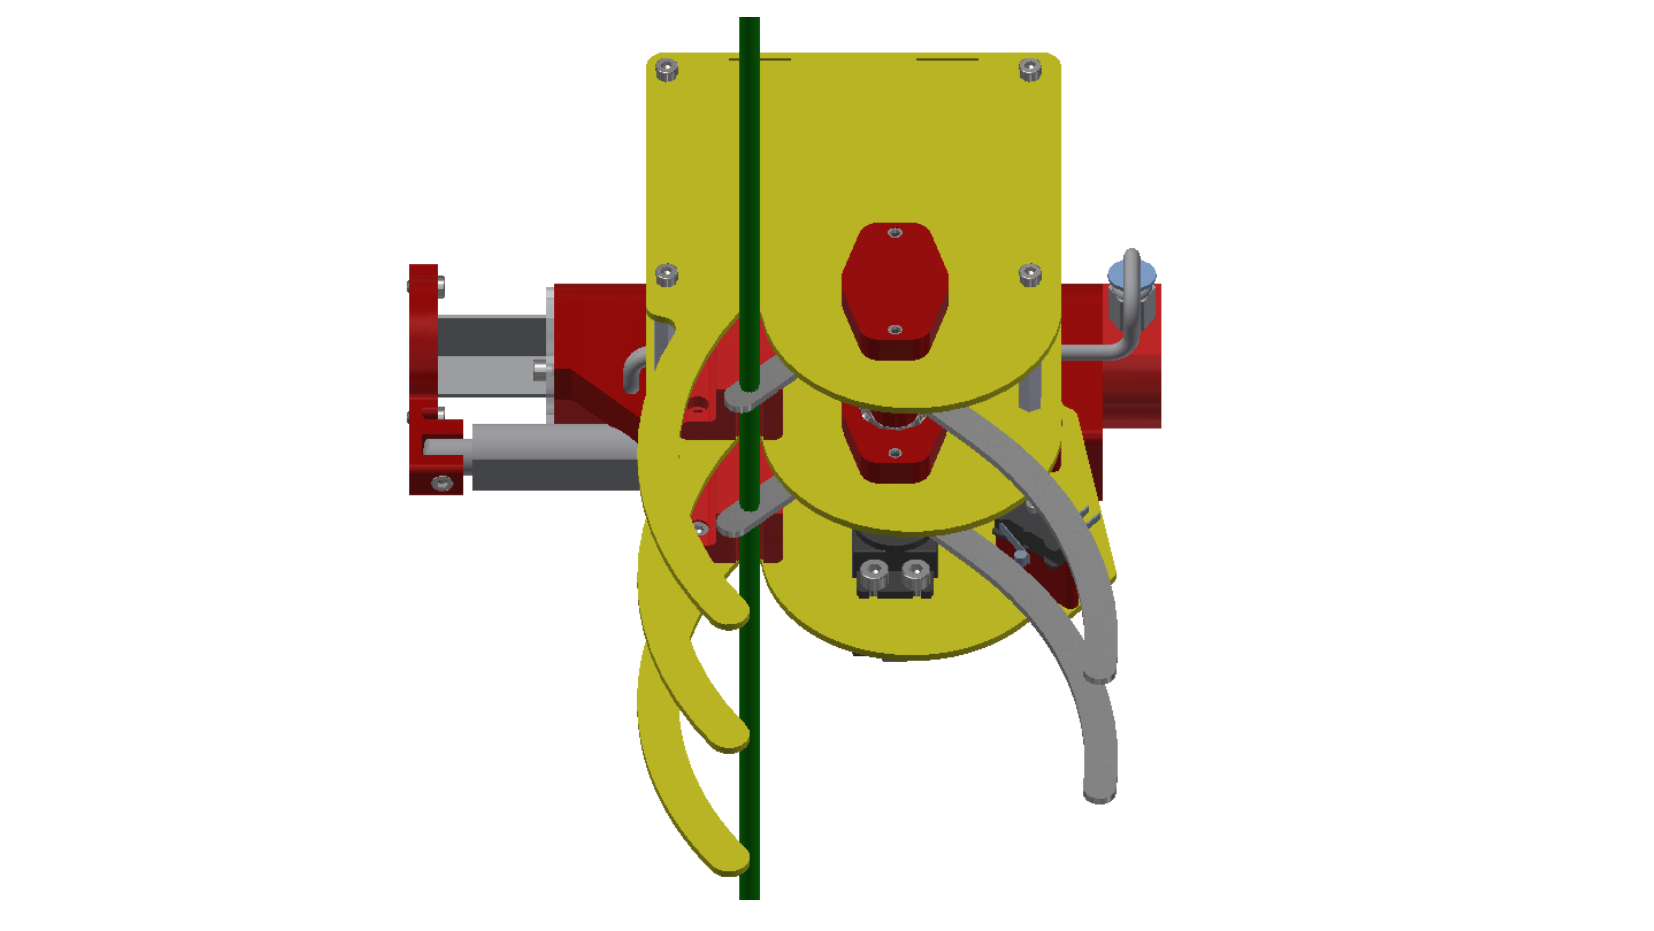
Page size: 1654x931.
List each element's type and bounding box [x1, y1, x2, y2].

picture [300, 17, 1388, 901]
